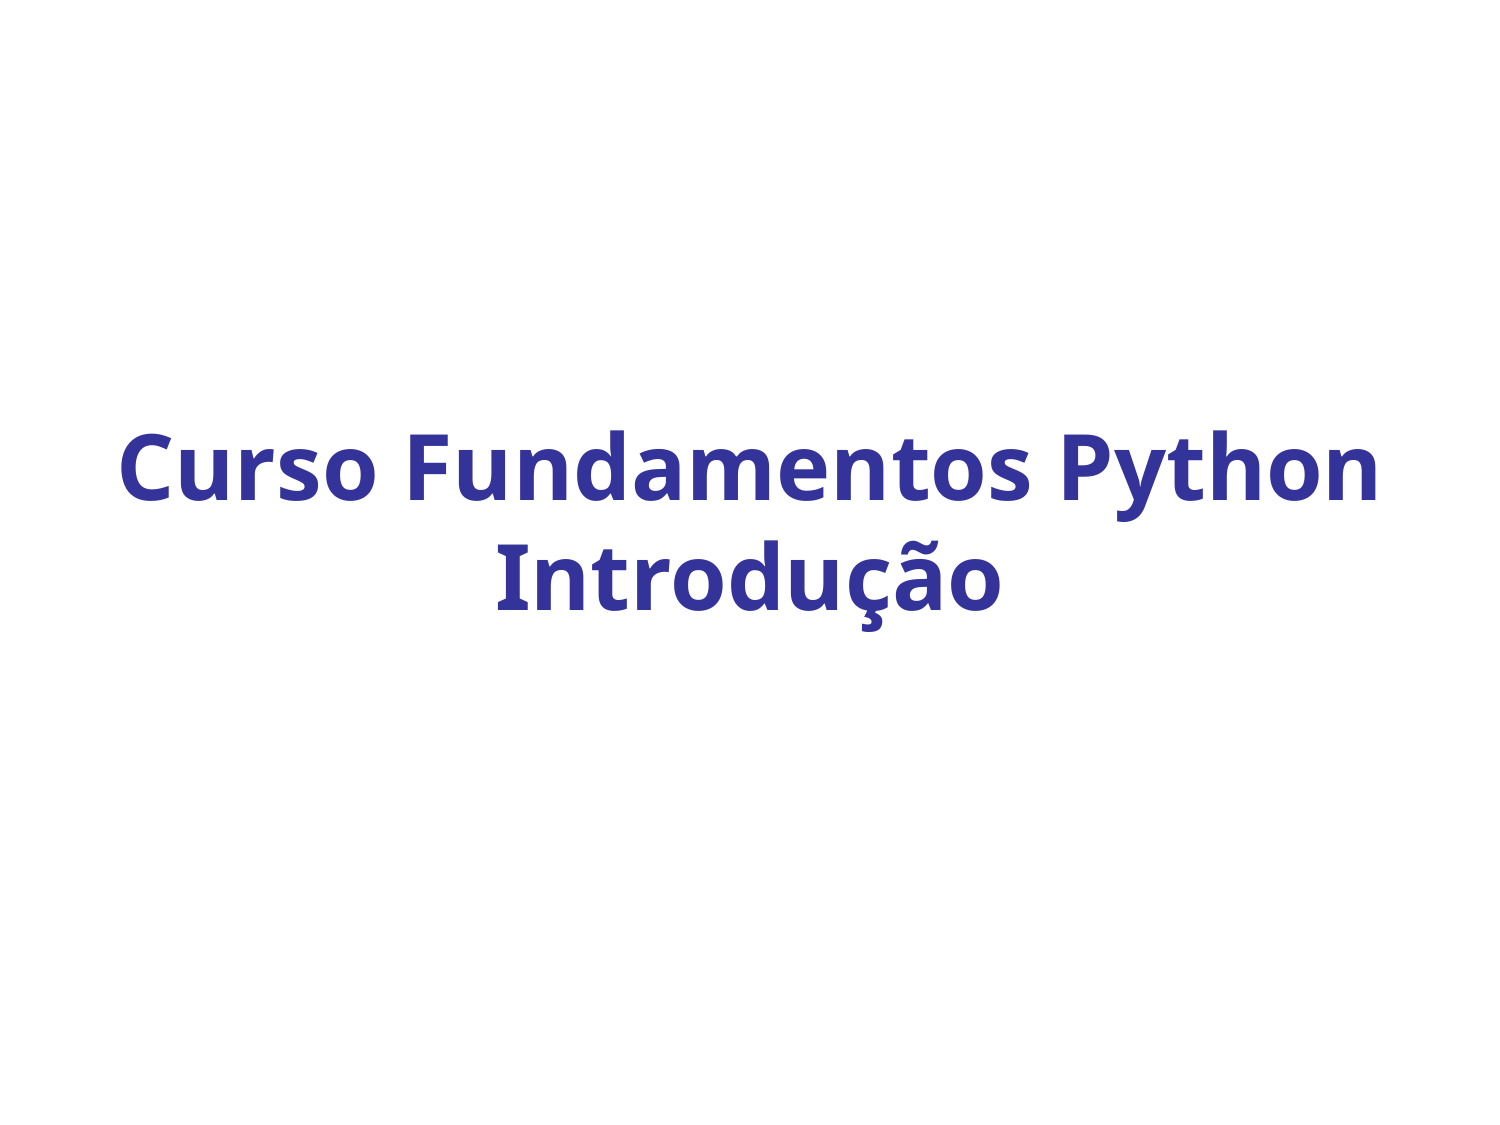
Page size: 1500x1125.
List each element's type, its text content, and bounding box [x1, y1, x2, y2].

title Curso Fundamentos Python Introdução [53, 427, 1447, 610]
